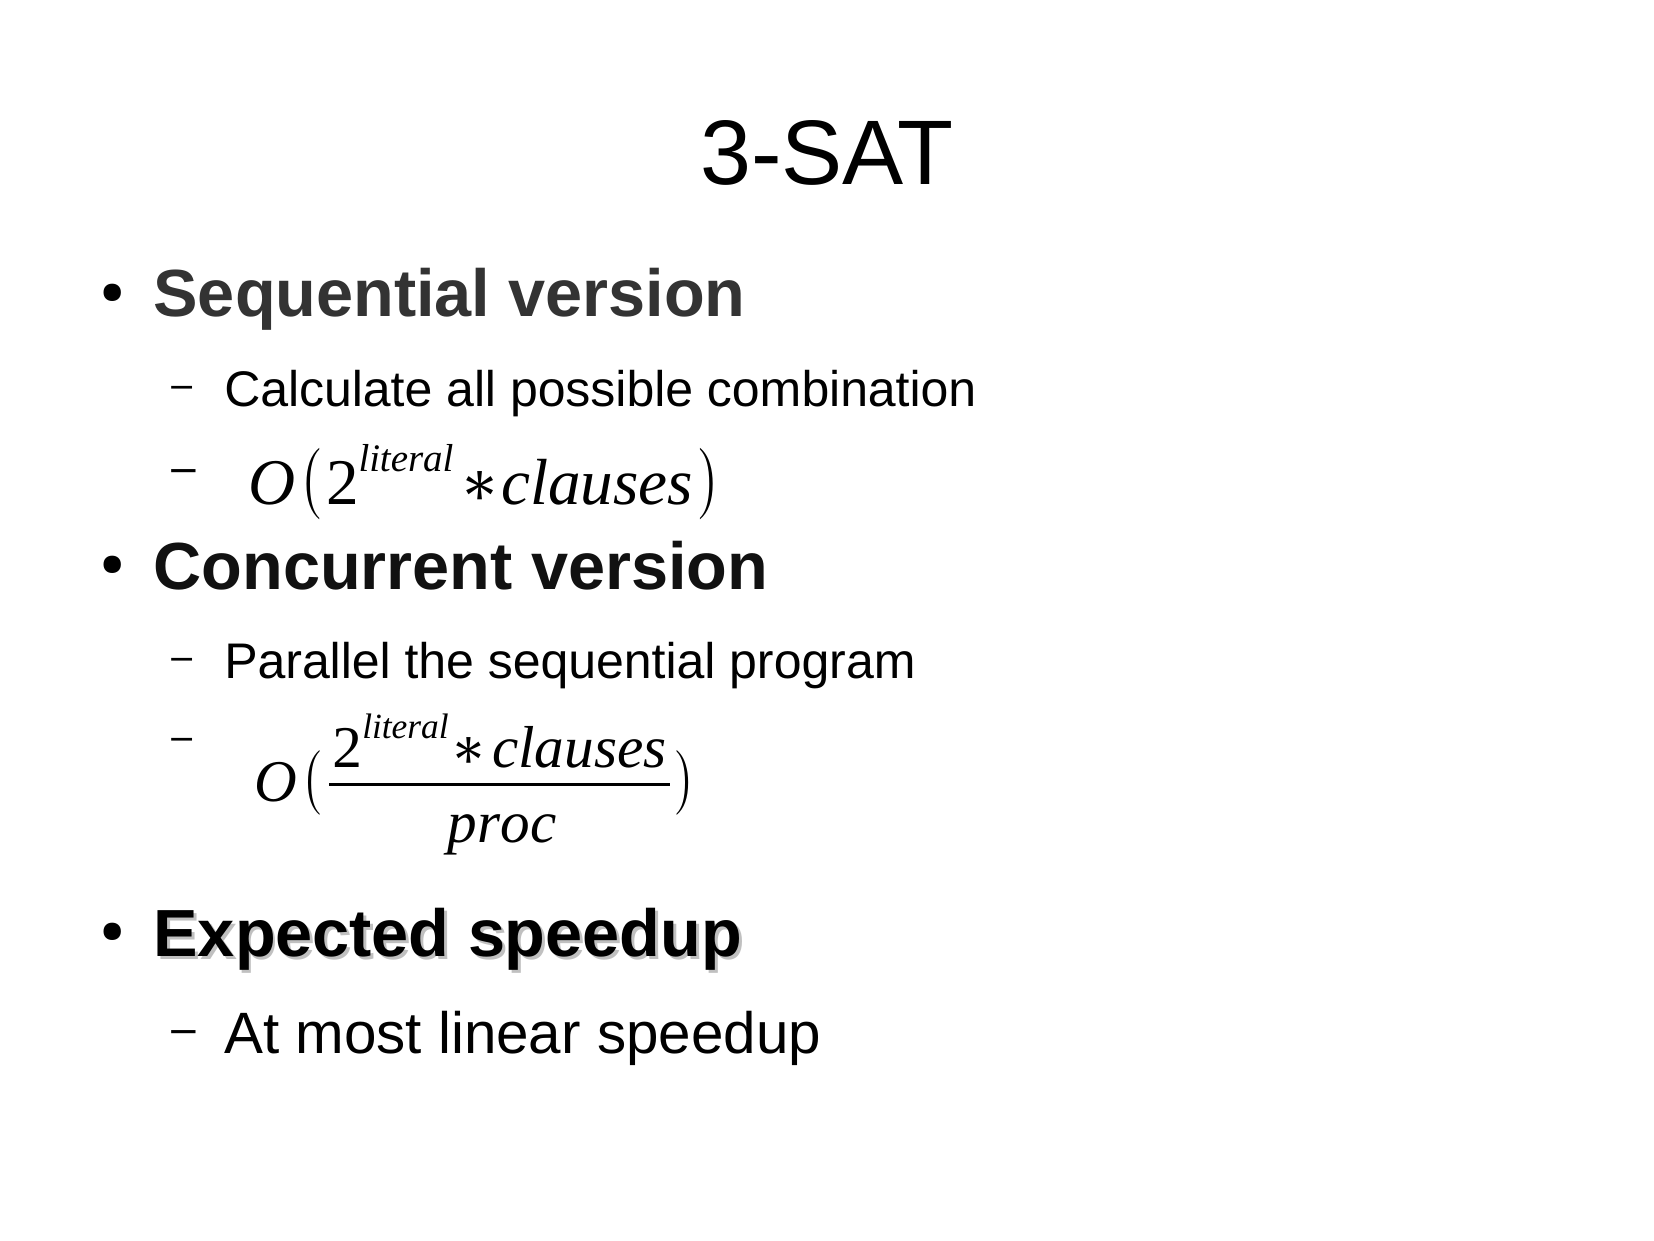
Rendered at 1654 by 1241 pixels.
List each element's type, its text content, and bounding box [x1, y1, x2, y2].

title 3-SAT [82, 49, 1571, 256]
list Sequential version Calculate all possible combination Concurrent version Parallel the sequential program Expected speedup At most linear speedup [82, 256, 1571, 1141]
chart [232, 435, 736, 522]
chart [240, 705, 709, 855]
